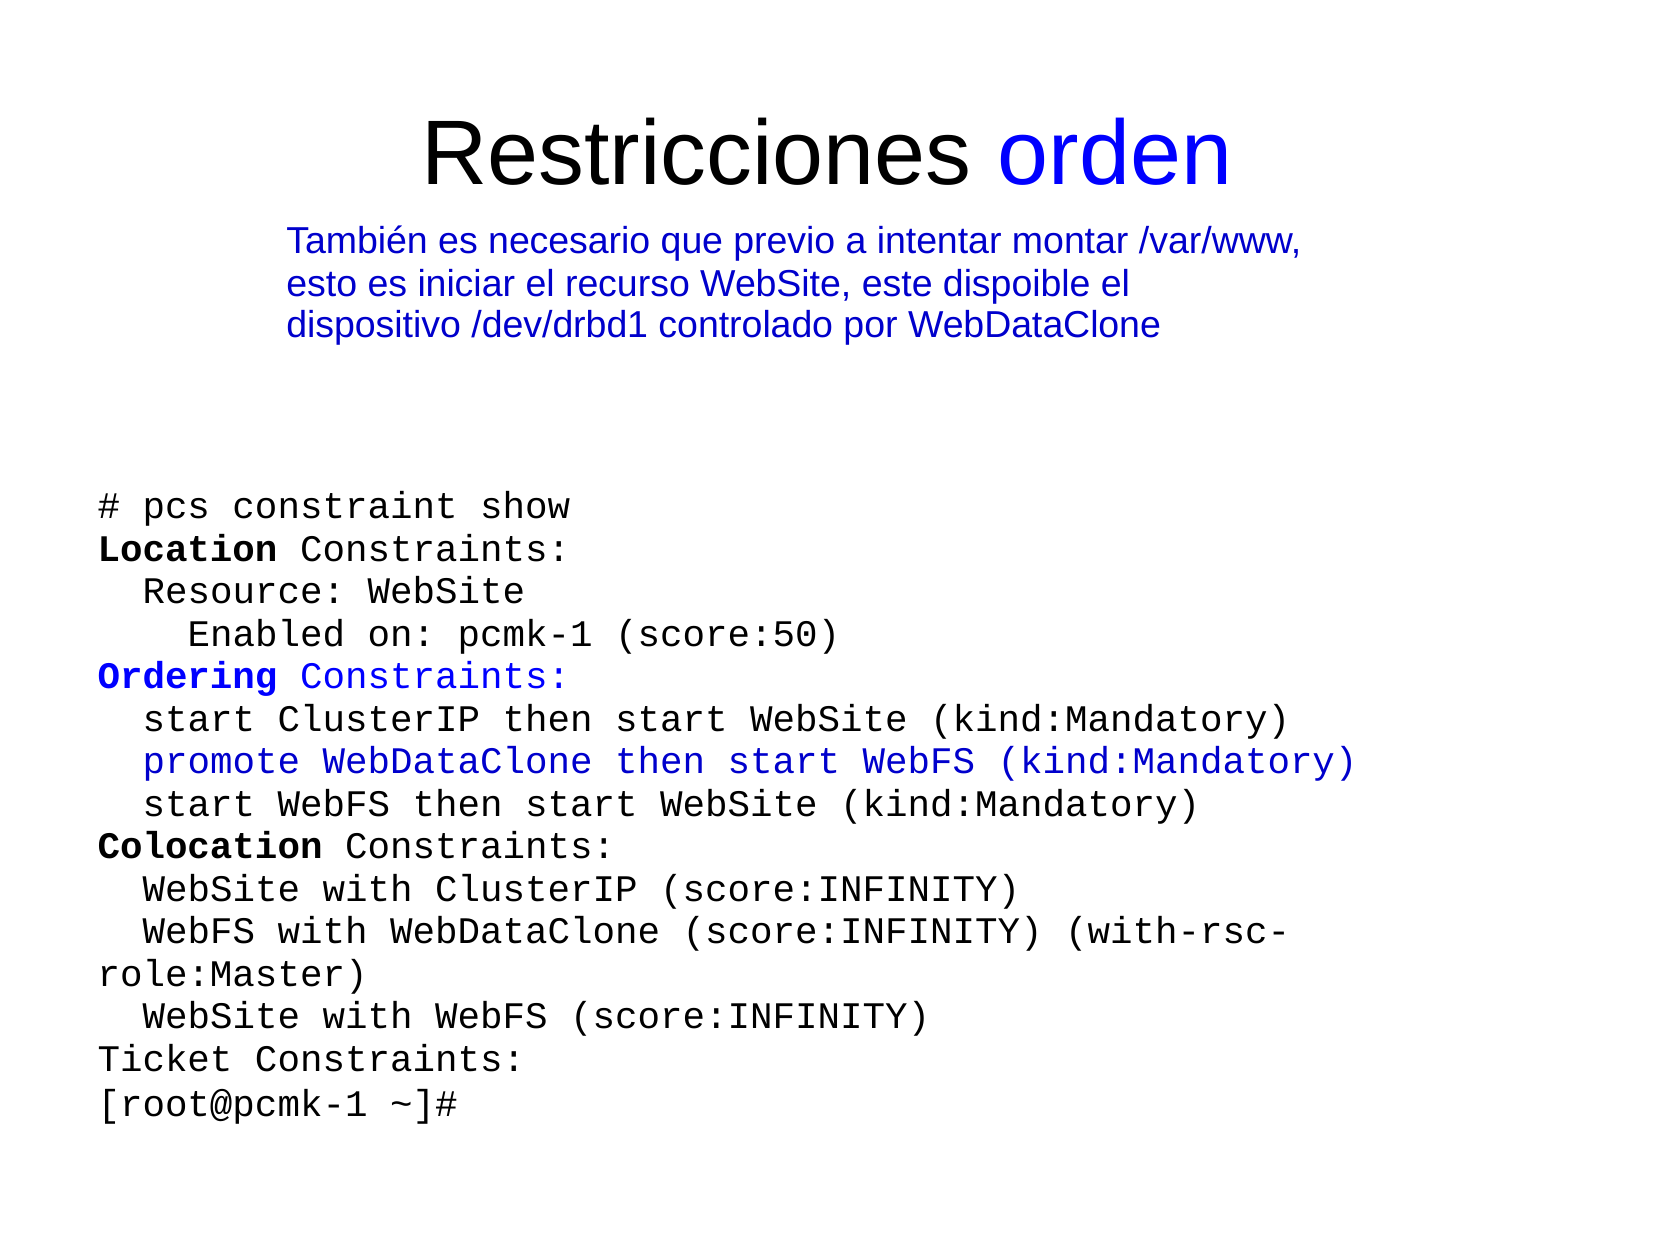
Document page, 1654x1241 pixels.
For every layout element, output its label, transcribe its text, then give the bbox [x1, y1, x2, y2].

title Restricciones orden [82, 49, 1571, 257]
text_box También es necesario que previo a intentar montar /var/www, esto es iniciar el recurso WebSite, este dispoible el dispositivo /dev/drbd1 controlado por WebDataClone [271, 212, 1359, 436]
text_box # pcs constraint show Location Constraints: Resource: WebSite Enabled on: pcmk-1 (score:50) Ordering Constraints: start ClusterIP then start WebSite (kind:Mandatory) promote WebDataClone then start WebFS (kind:Mandatory) start WebFS then start WebSite (kind:Mandatory) Colocation Constraints: WebSite with ClusterIP (score:INFINITY) WebFS with WebDataClone (score:INFINITY) (with-rsc-role:Master) WebSite with WebFS (score:INFINITY) Ticket Constraints: [root@pcmk-1 ~]# [82, 480, 1536, 1217]
